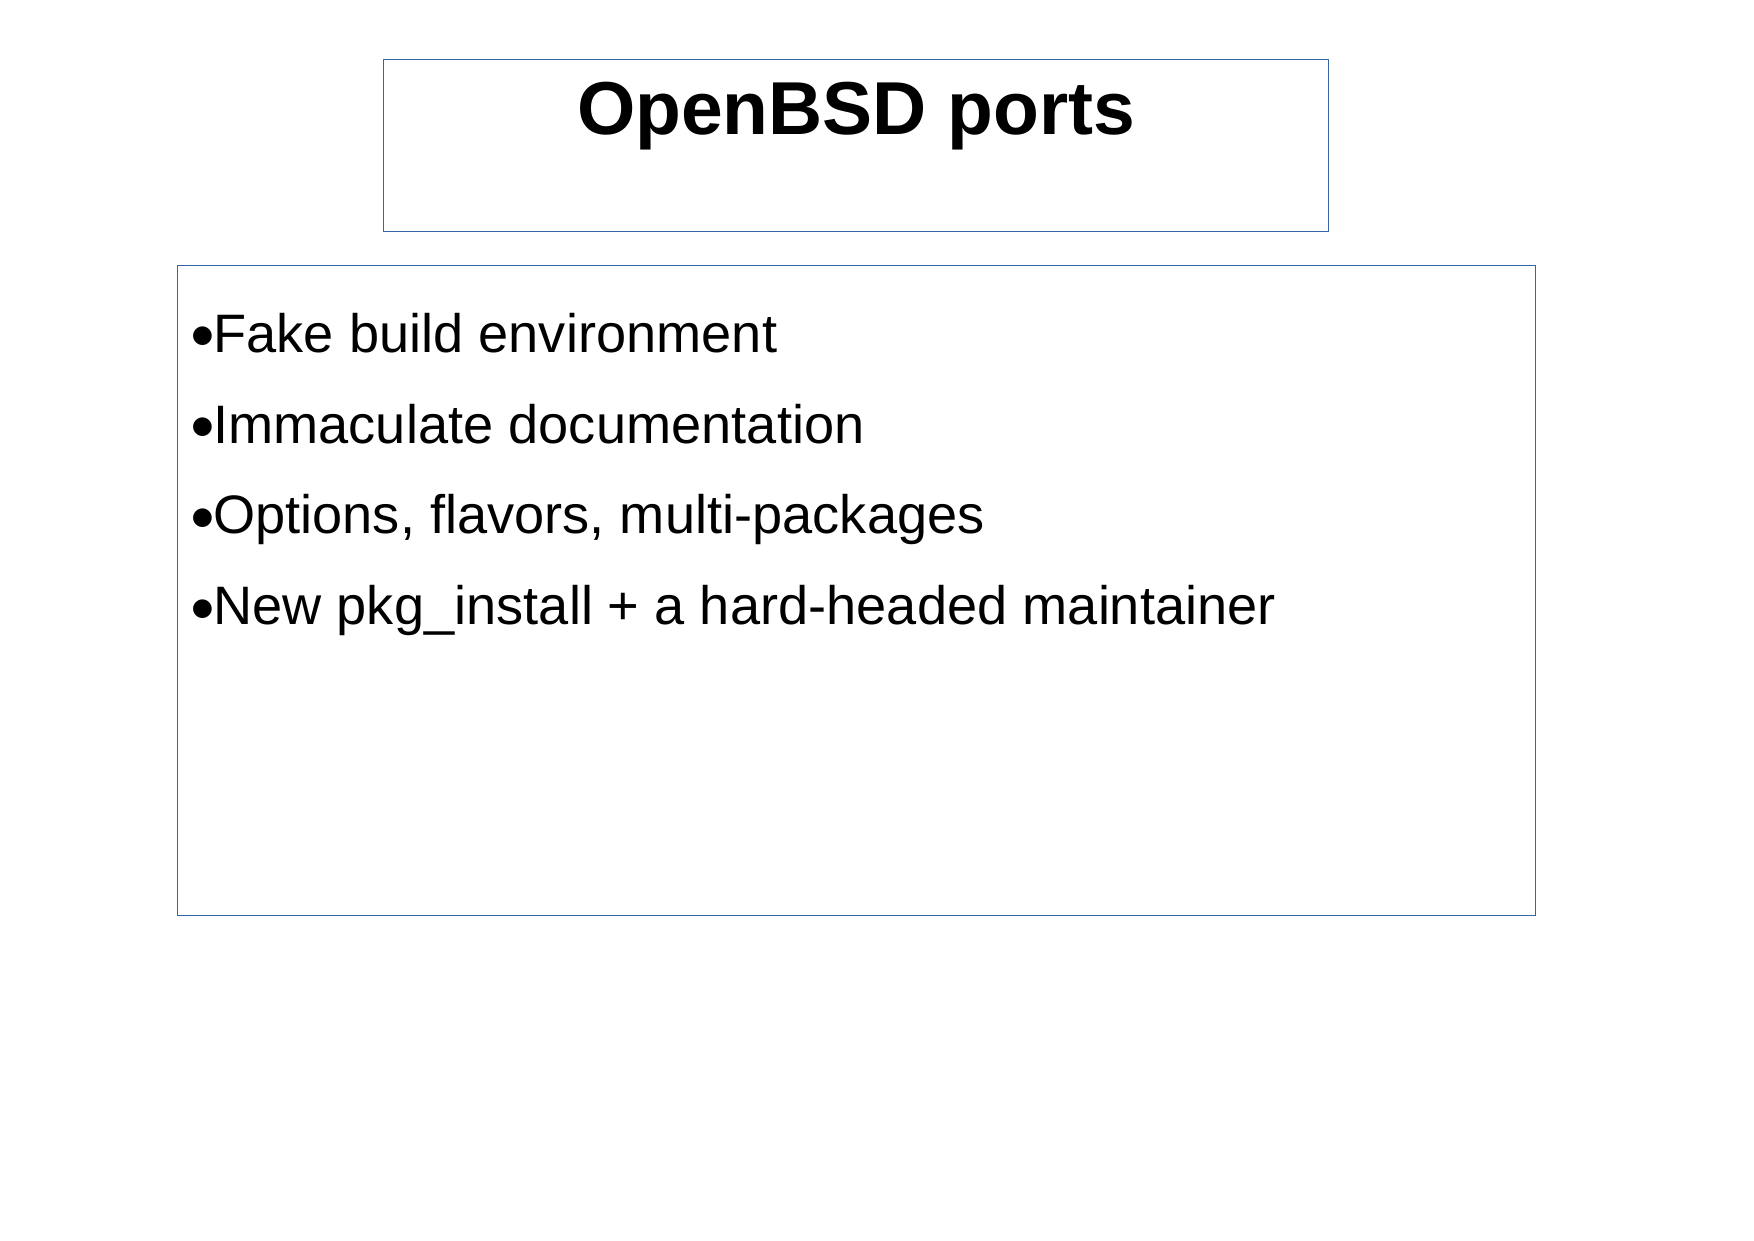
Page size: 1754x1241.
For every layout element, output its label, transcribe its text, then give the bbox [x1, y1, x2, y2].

text_box OpenBSD ports [383, 59, 1329, 232]
text_box Fake build environment Immaculate documentation Options, flavors, multi-packages New pkg_install + a hard-headed maintainer [177, 265, 1536, 916]
